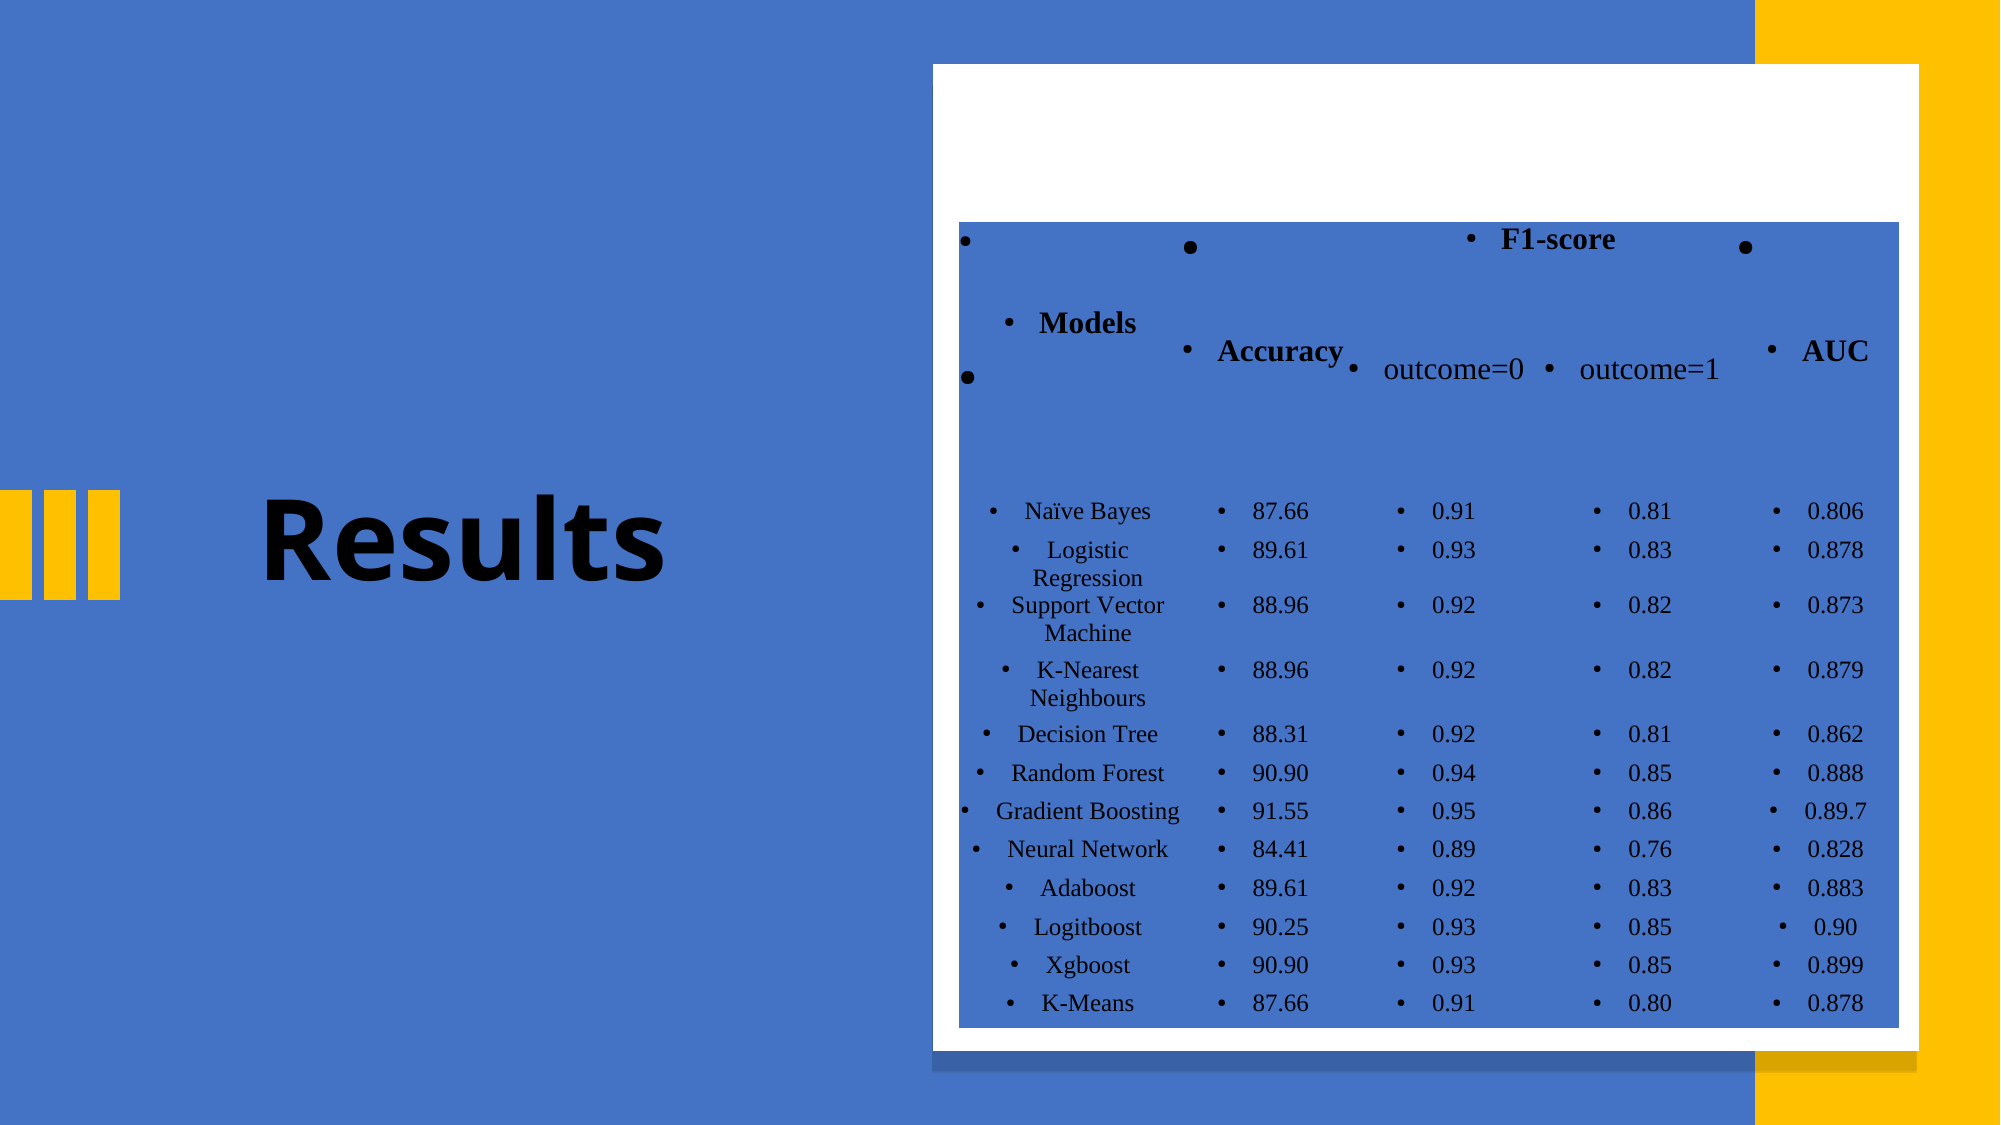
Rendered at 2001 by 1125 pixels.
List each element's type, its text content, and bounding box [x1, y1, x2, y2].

table_cell Support Vector Machine [959, 592, 1182, 656]
table_cell 89.61 [1182, 536, 1345, 592]
table_cell K-Means [959, 990, 1182, 1028]
table_cell 0.80 [1528, 990, 1737, 1028]
table_cell Decision Tree [959, 720, 1182, 759]
table_cell outcome=1 [1528, 352, 1737, 498]
table_cell Neural Network [959, 836, 1182, 874]
table_cell 0.76 [1528, 836, 1737, 874]
table_cell 90.90 [1182, 951, 1345, 990]
table_cell 0.883 [1737, 874, 1899, 913]
title Results [243, 475, 757, 685]
table_cell Xgboost [959, 951, 1182, 990]
table_cell 0.93 [1345, 913, 1528, 951]
table_cell Random Forest [959, 759, 1182, 797]
table_cell 0.806 [1737, 498, 1899, 536]
table_cell 0.878 [1737, 536, 1899, 592]
table_cell 88.31 [1182, 720, 1345, 759]
table_cell 0.83 [1528, 536, 1737, 592]
table_cell 0.85 [1528, 759, 1737, 797]
table_cell Gradient Boosting [959, 797, 1182, 836]
table_cell 0.862 [1737, 720, 1899, 759]
table_header Accuracy [1182, 222, 1345, 498]
table_cell 0.81 [1528, 720, 1737, 759]
table_cell 0.828 [1737, 836, 1899, 874]
table_header AUC [1737, 222, 1899, 498]
table_cell 91.55 [1182, 797, 1345, 836]
table_cell 0.82 [1528, 656, 1737, 720]
table_cell 0.94 [1345, 759, 1528, 797]
table_cell 0.95 [1345, 797, 1528, 836]
table_cell 0.92 [1345, 656, 1528, 720]
table_cell outcome=0 [1345, 352, 1528, 498]
table_cell Naïve Bayes [959, 498, 1182, 536]
table_cell 0.92 [1345, 592, 1528, 656]
table_cell 90.90 [1182, 759, 1345, 797]
table_cell 0.91 [1345, 498, 1528, 536]
table_cell 0.81 [1528, 498, 1737, 536]
table_cell 0.89.7 [1737, 797, 1899, 836]
table_cell 88.96 [1182, 656, 1345, 720]
table_cell 0.92 [1345, 874, 1528, 913]
text_box [0, 0, 2000, 1125]
table_cell 0.90 [1737, 913, 1899, 951]
table_cell 88.96 [1182, 592, 1345, 656]
table_cell 0.873 [1737, 592, 1899, 656]
table_cell 0.888 [1737, 759, 1899, 797]
table_cell 84.41 [1182, 836, 1345, 874]
table_cell 0.82 [1528, 592, 1737, 656]
table_cell 0.878 [1737, 990, 1899, 1028]
table_cell 0.85 [1528, 951, 1737, 990]
table_cell 0.86 [1528, 797, 1737, 836]
table_cell 0.879 [1737, 656, 1899, 720]
table_cell 0.91 [1345, 990, 1528, 1028]
table_header Models [959, 222, 1182, 352]
table_cell 89.61 [1182, 874, 1345, 913]
table_cell 0.93 [1345, 951, 1528, 990]
table_cell 87.66 [1182, 990, 1345, 1028]
table_header F1-score [1345, 222, 1737, 352]
table_cell K-Nearest Neighbours [959, 656, 1182, 720]
table_cell 0.899 [1737, 951, 1899, 990]
table_cell Adaboost [959, 874, 1182, 913]
table_cell 0.93 [1345, 536, 1528, 592]
table_cell 0.85 [1528, 913, 1737, 951]
table_cell Logitboost [959, 913, 1182, 951]
table_cell 87.66 [1182, 498, 1345, 536]
table_cell Logistic Regression [959, 536, 1182, 592]
table_cell 0.83 [1528, 874, 1737, 913]
table_cell 0.92 [1345, 720, 1528, 759]
table_cell 90.25 [1182, 913, 1345, 951]
table_cell [959, 352, 1182, 498]
table_cell 0.89 [1345, 836, 1528, 874]
